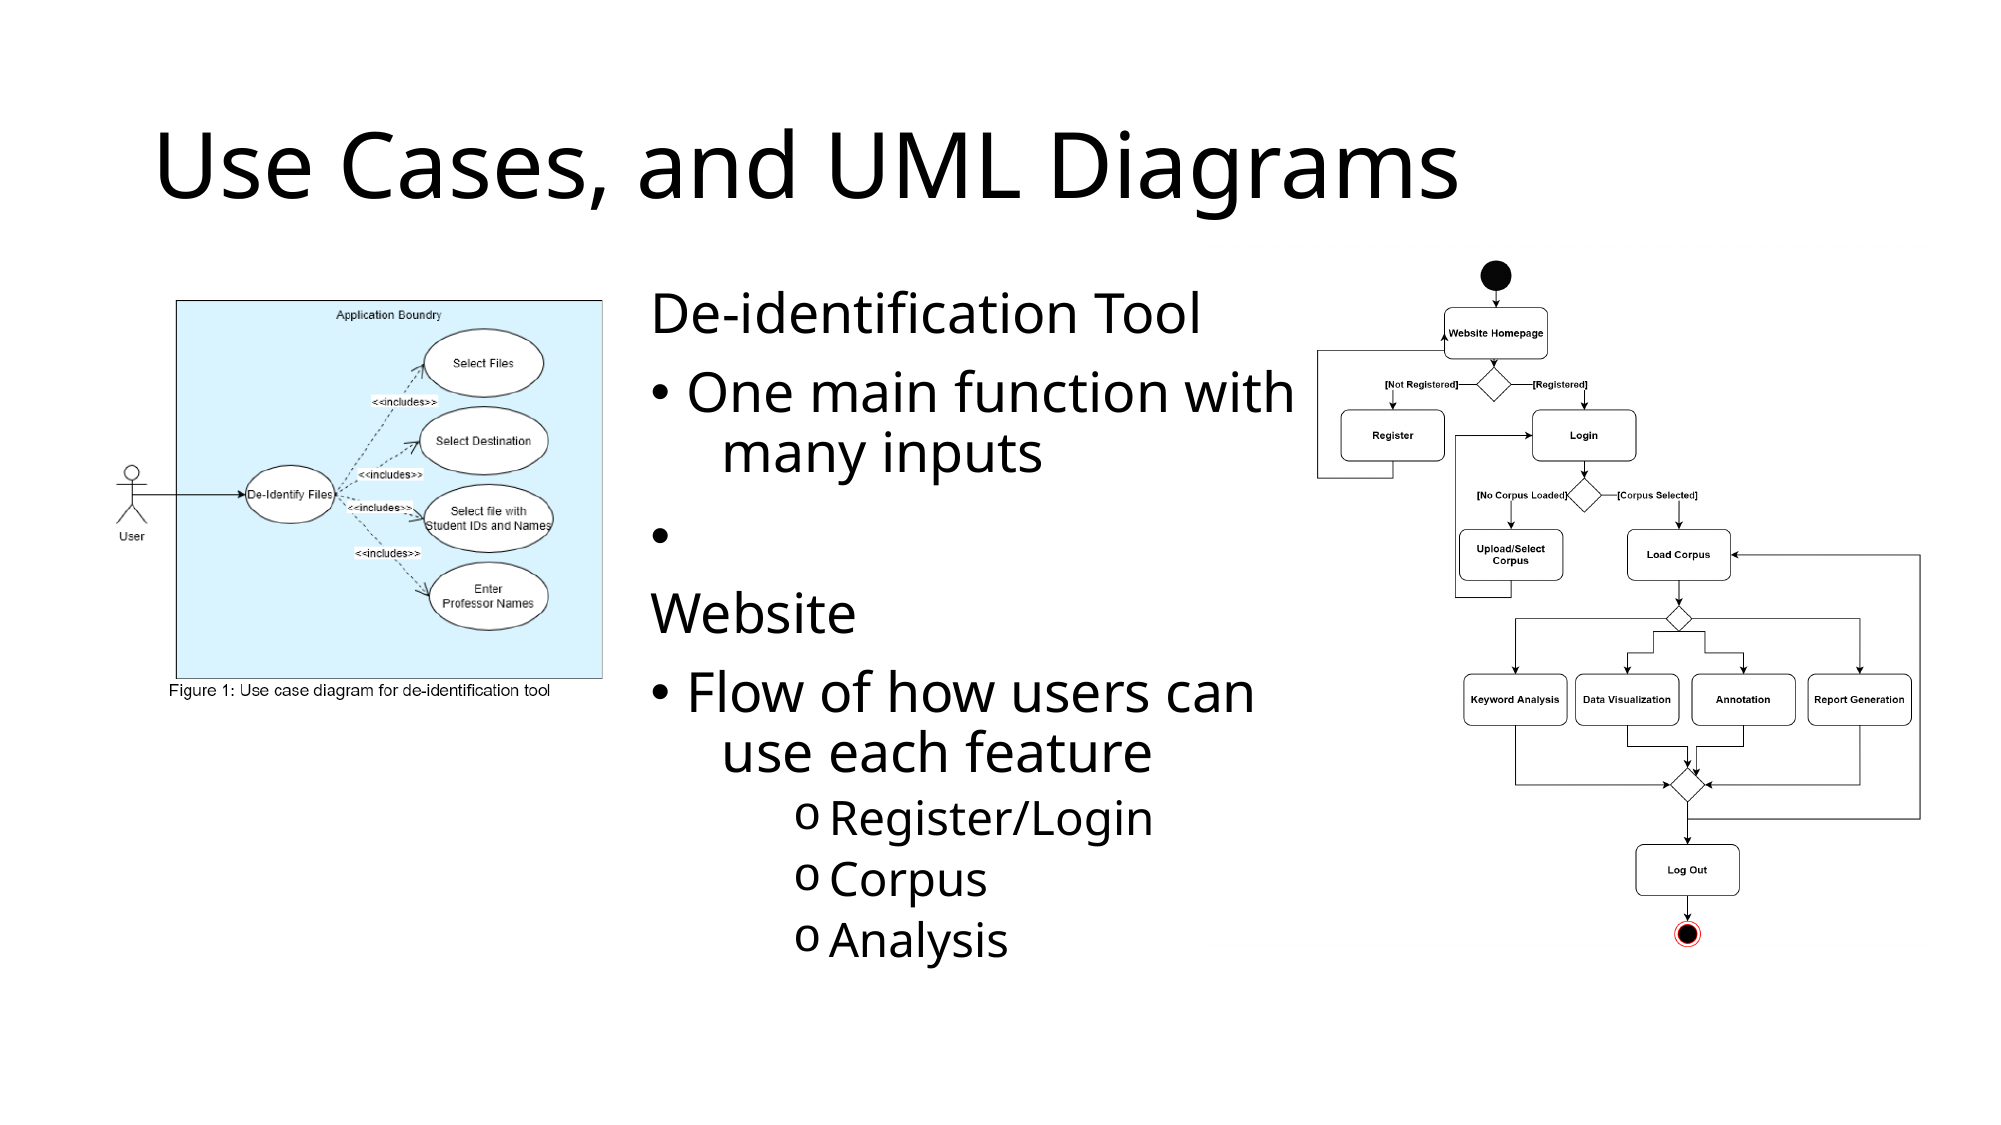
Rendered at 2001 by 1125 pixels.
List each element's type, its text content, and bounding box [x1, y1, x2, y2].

title Use Cases, and UML Diagrams [137, 59, 1863, 278]
picture [80, 275, 637, 705]
picture [1335, 244, 1939, 947]
list De-identification Tool One main function with many inputs Website Flow of how users can use each feature Register/Login Corpus Analysis [635, 277, 1335, 979]
